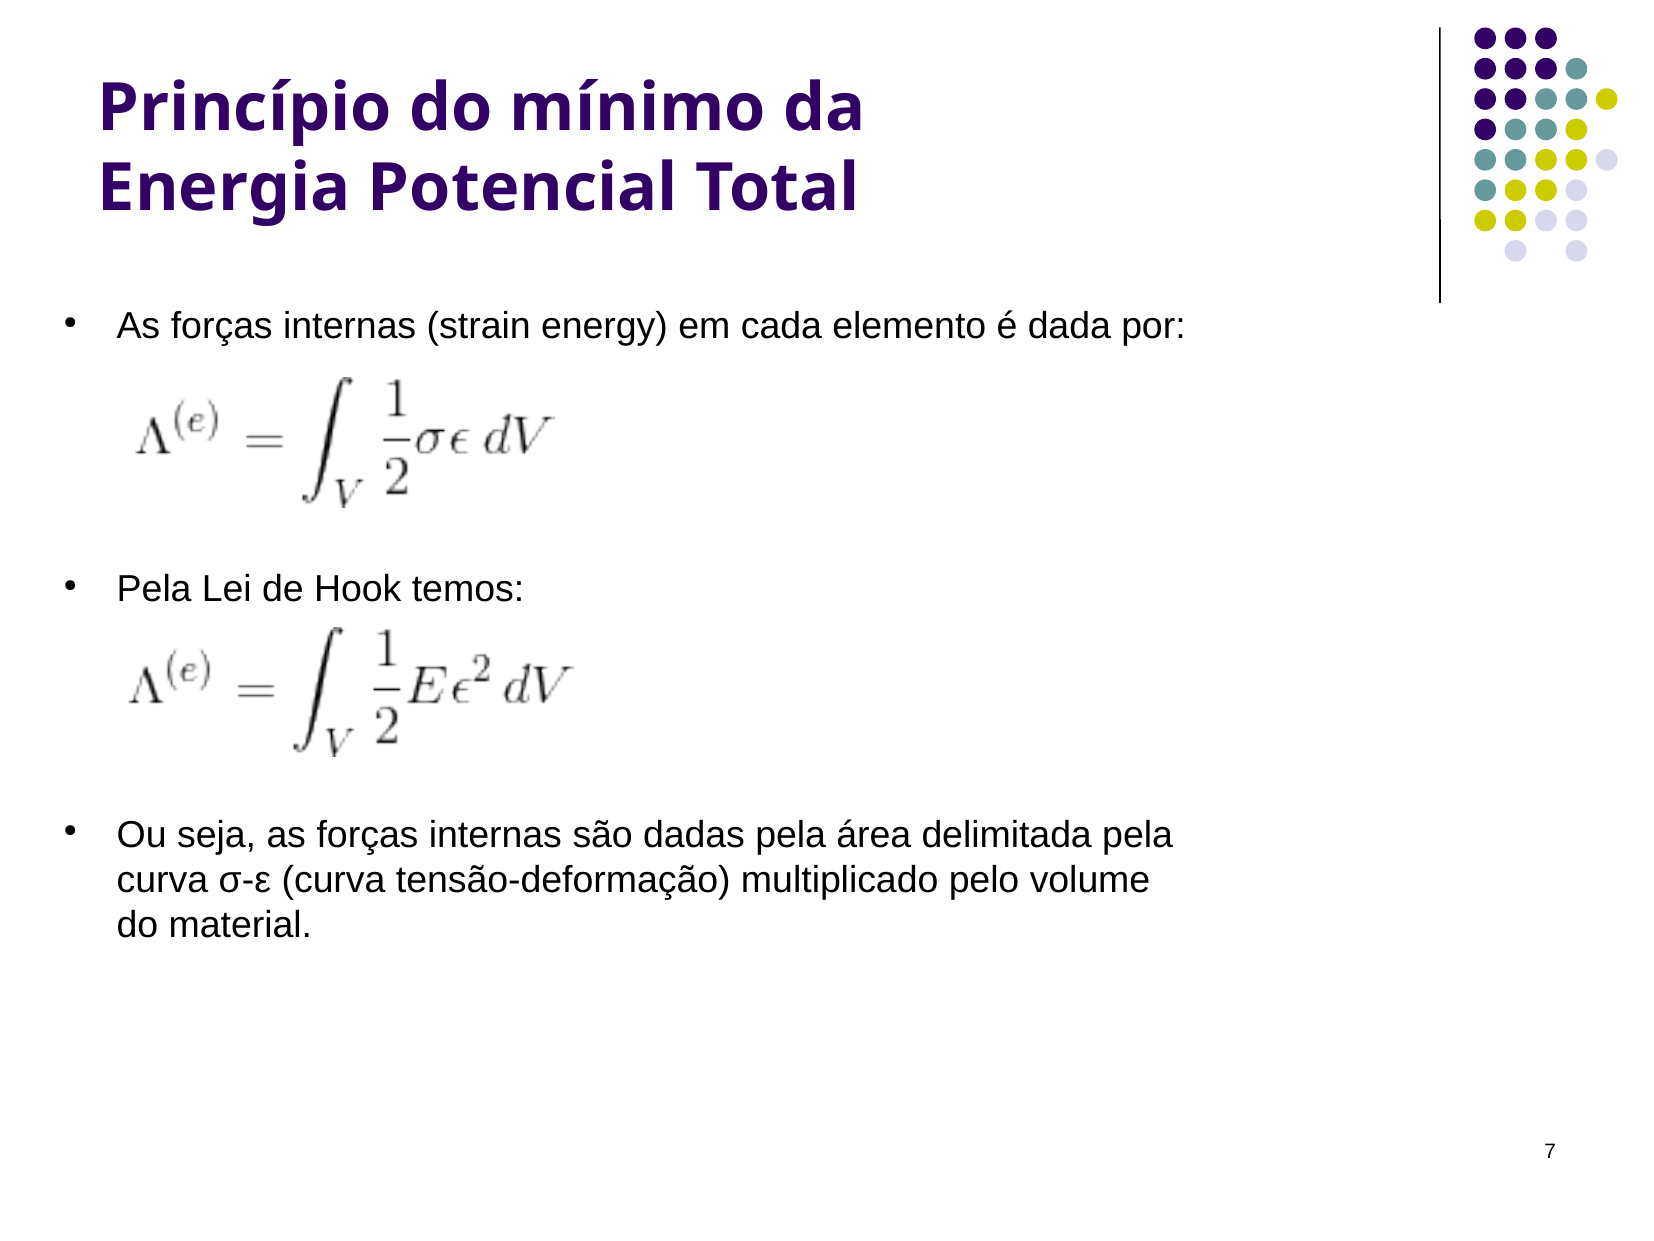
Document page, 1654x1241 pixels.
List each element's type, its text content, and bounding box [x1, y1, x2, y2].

title Princípio do mínimo da Energia Potencial Total [82, 52, 1447, 232]
slide_number <número> [1185, 1129, 1571, 1213]
picture [135, 377, 555, 508]
picture [128, 627, 574, 757]
list Ou seja, as forças internas são dadas pela área delimitada pela curva σ-ε (curva tensão-deformação) multiplicado pelo volume do material. [30, 802, 1207, 917]
list Pela Lei de Hook temos: [30, 556, 1207, 617]
list As forças internas (strain energy) em cada elemento é dada por: [30, 293, 1207, 380]
